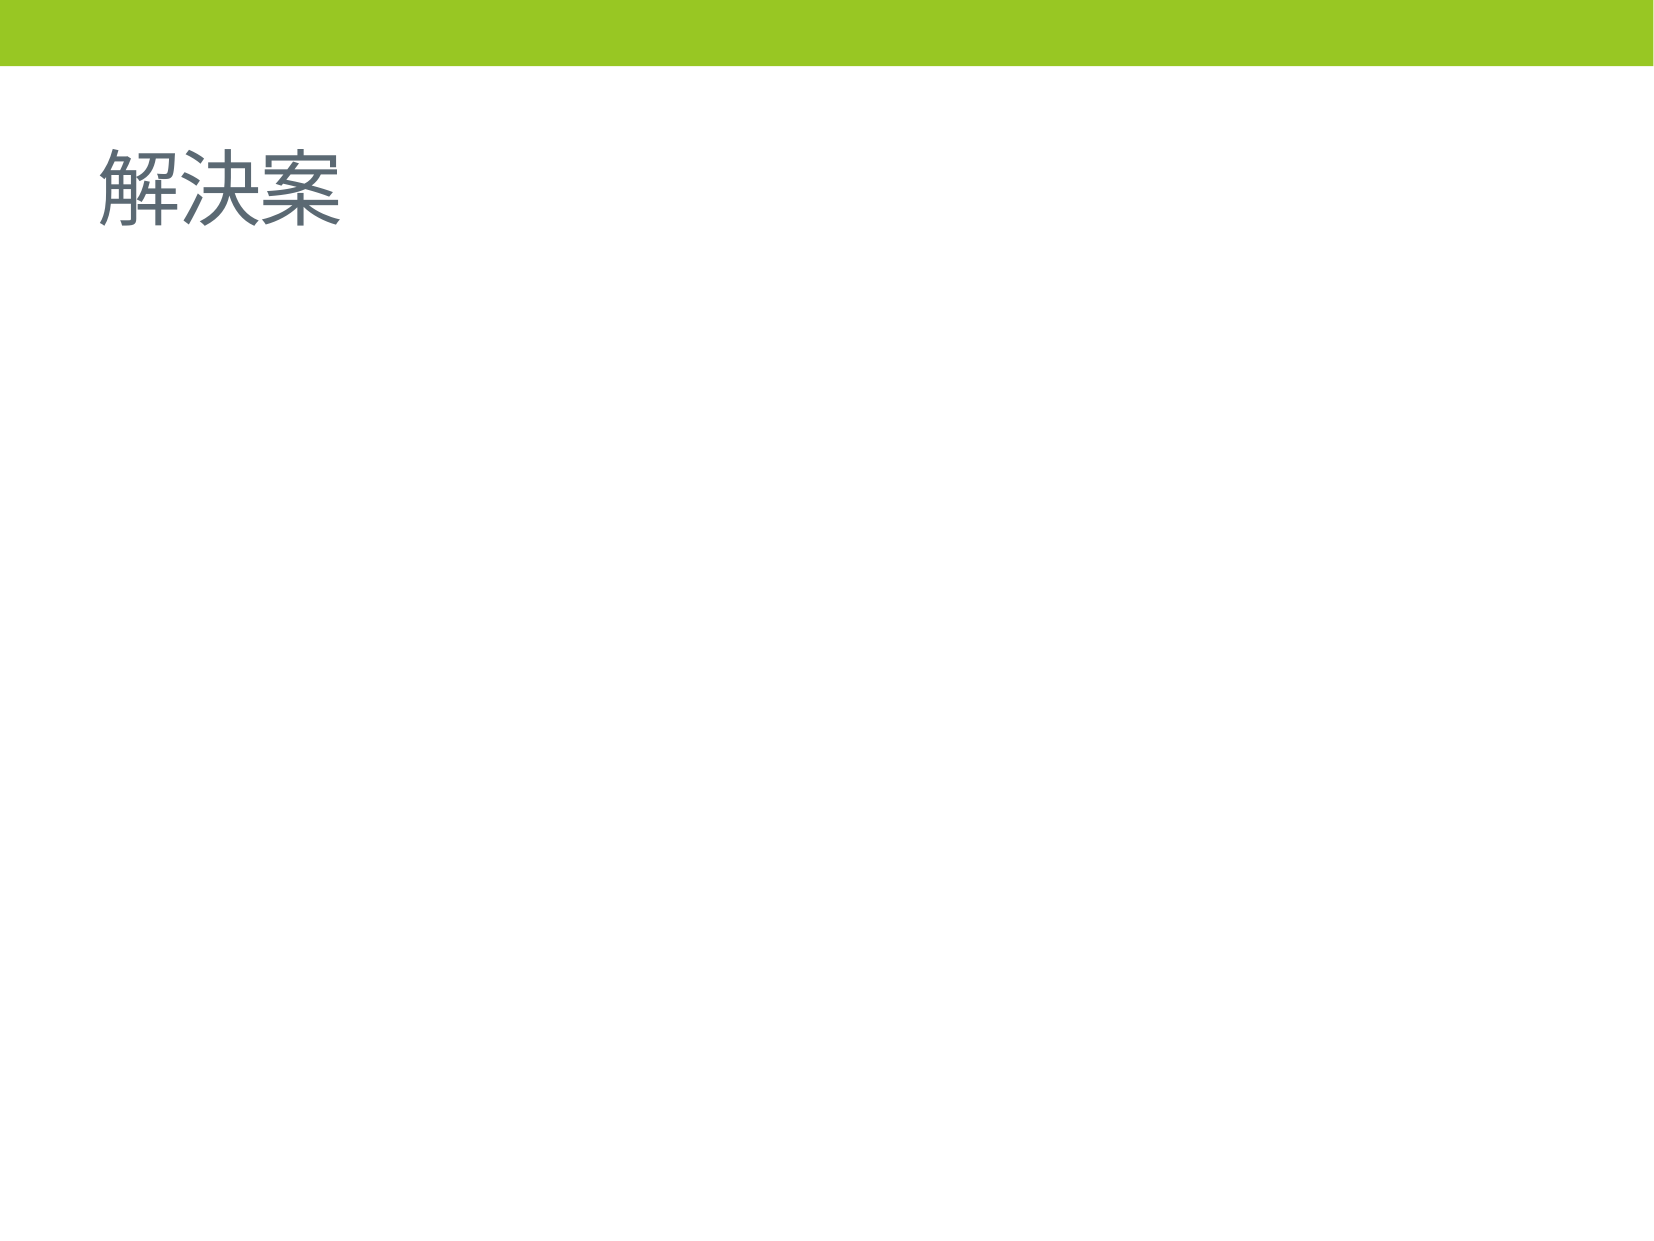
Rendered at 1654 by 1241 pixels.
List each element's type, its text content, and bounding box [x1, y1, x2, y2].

title 解決案 [82, 96, 1571, 276]
